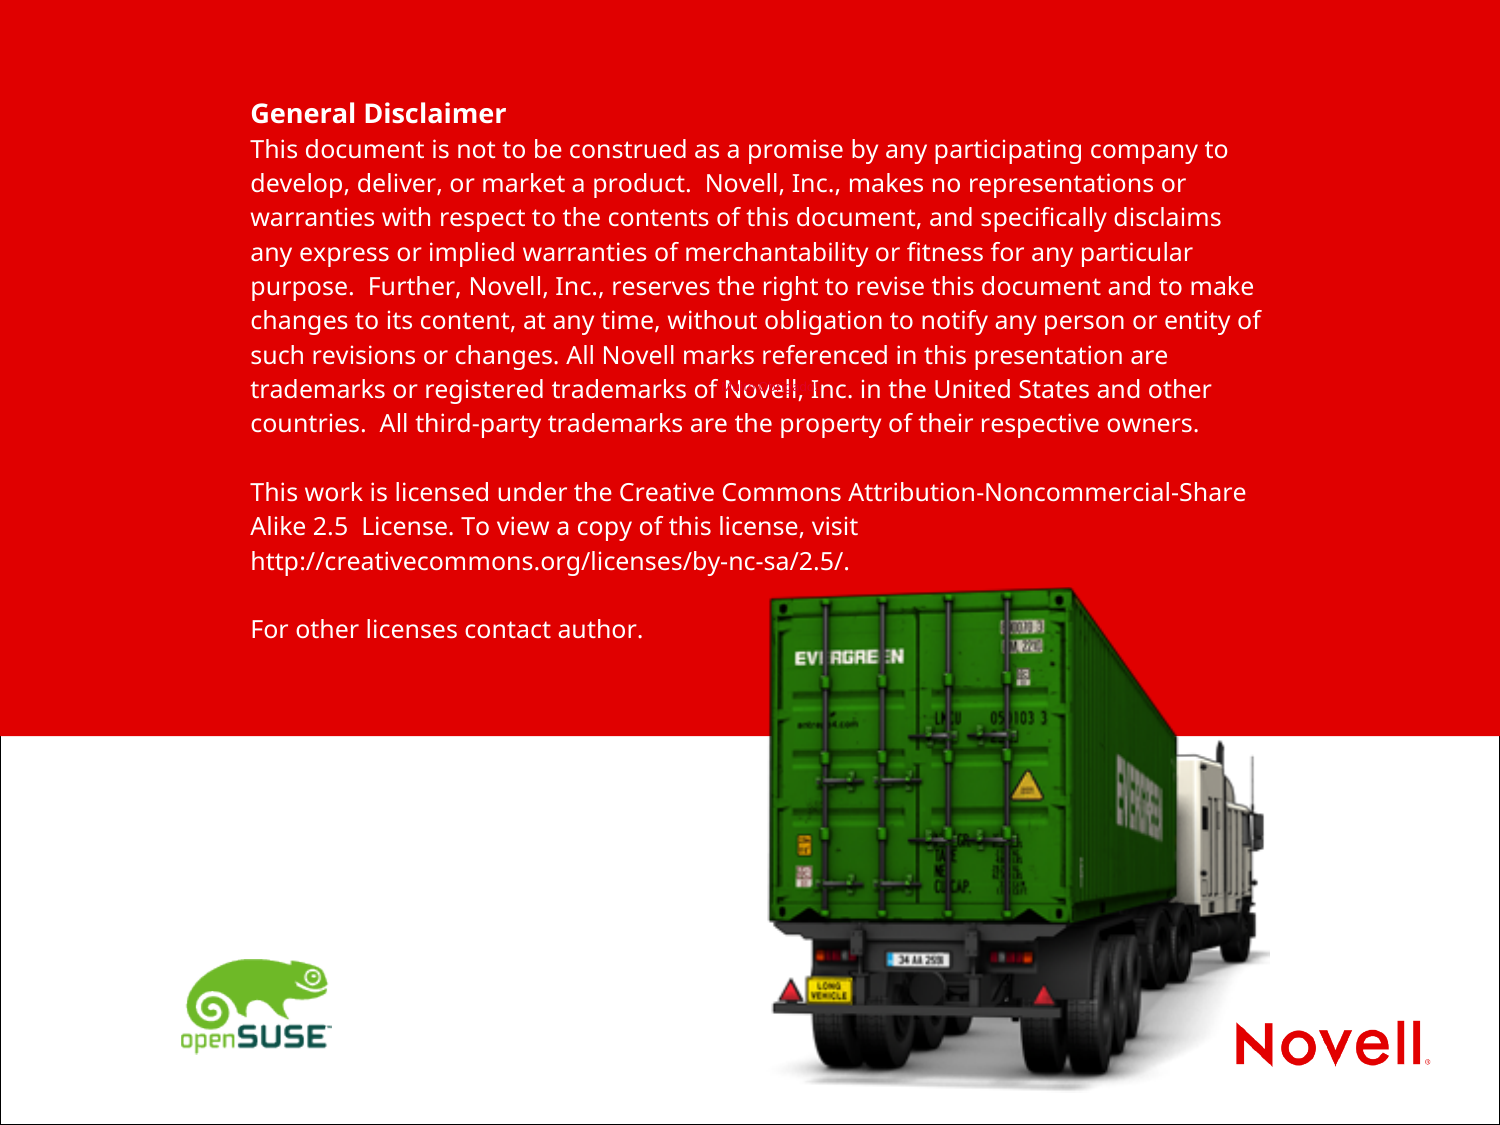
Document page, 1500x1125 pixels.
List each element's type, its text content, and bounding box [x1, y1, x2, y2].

picture [181, 959, 332, 1055]
title Muito Obrigado! [188, 305, 1351, 468]
picture [764, 587, 1438, 1093]
